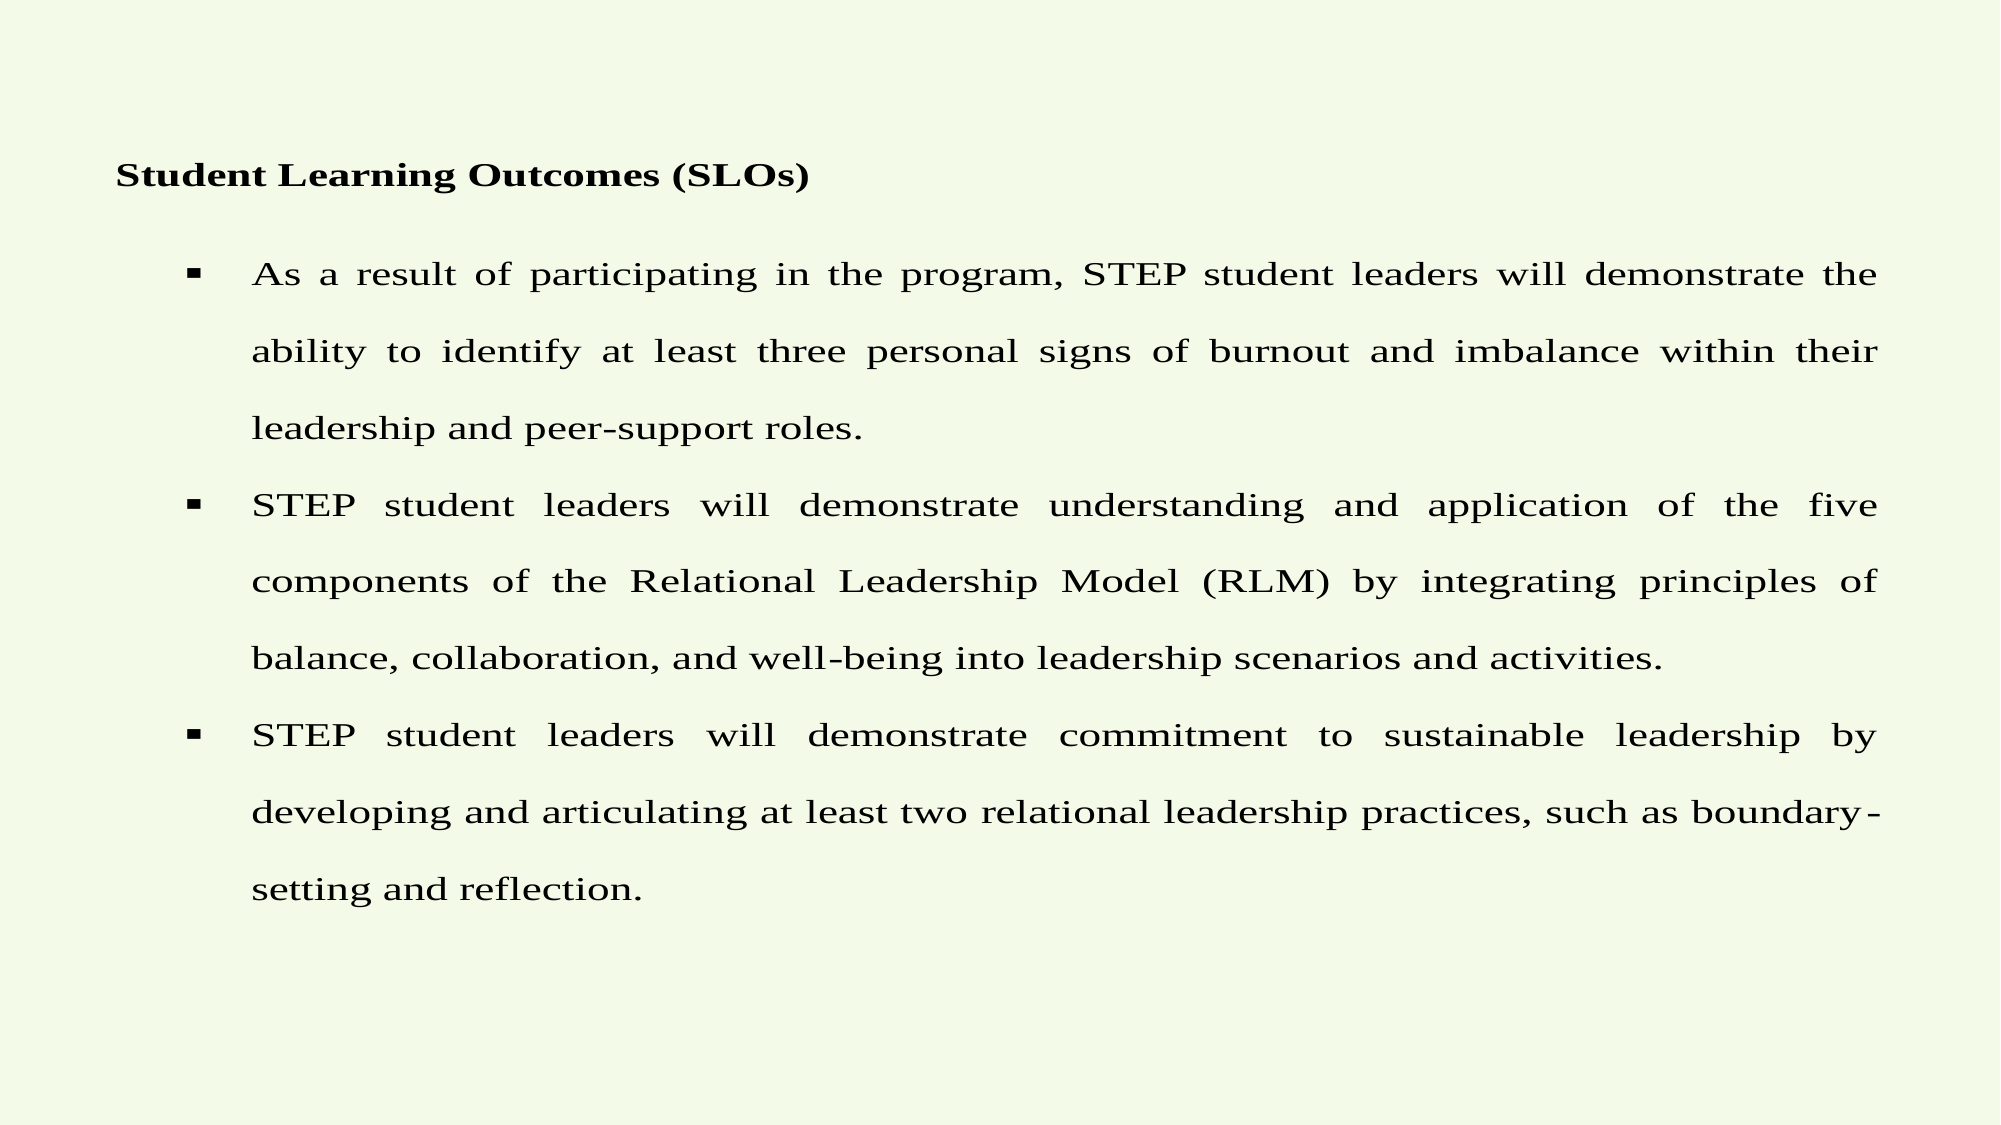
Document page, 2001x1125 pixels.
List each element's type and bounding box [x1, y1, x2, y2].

picture [115, 155, 1880, 970]
